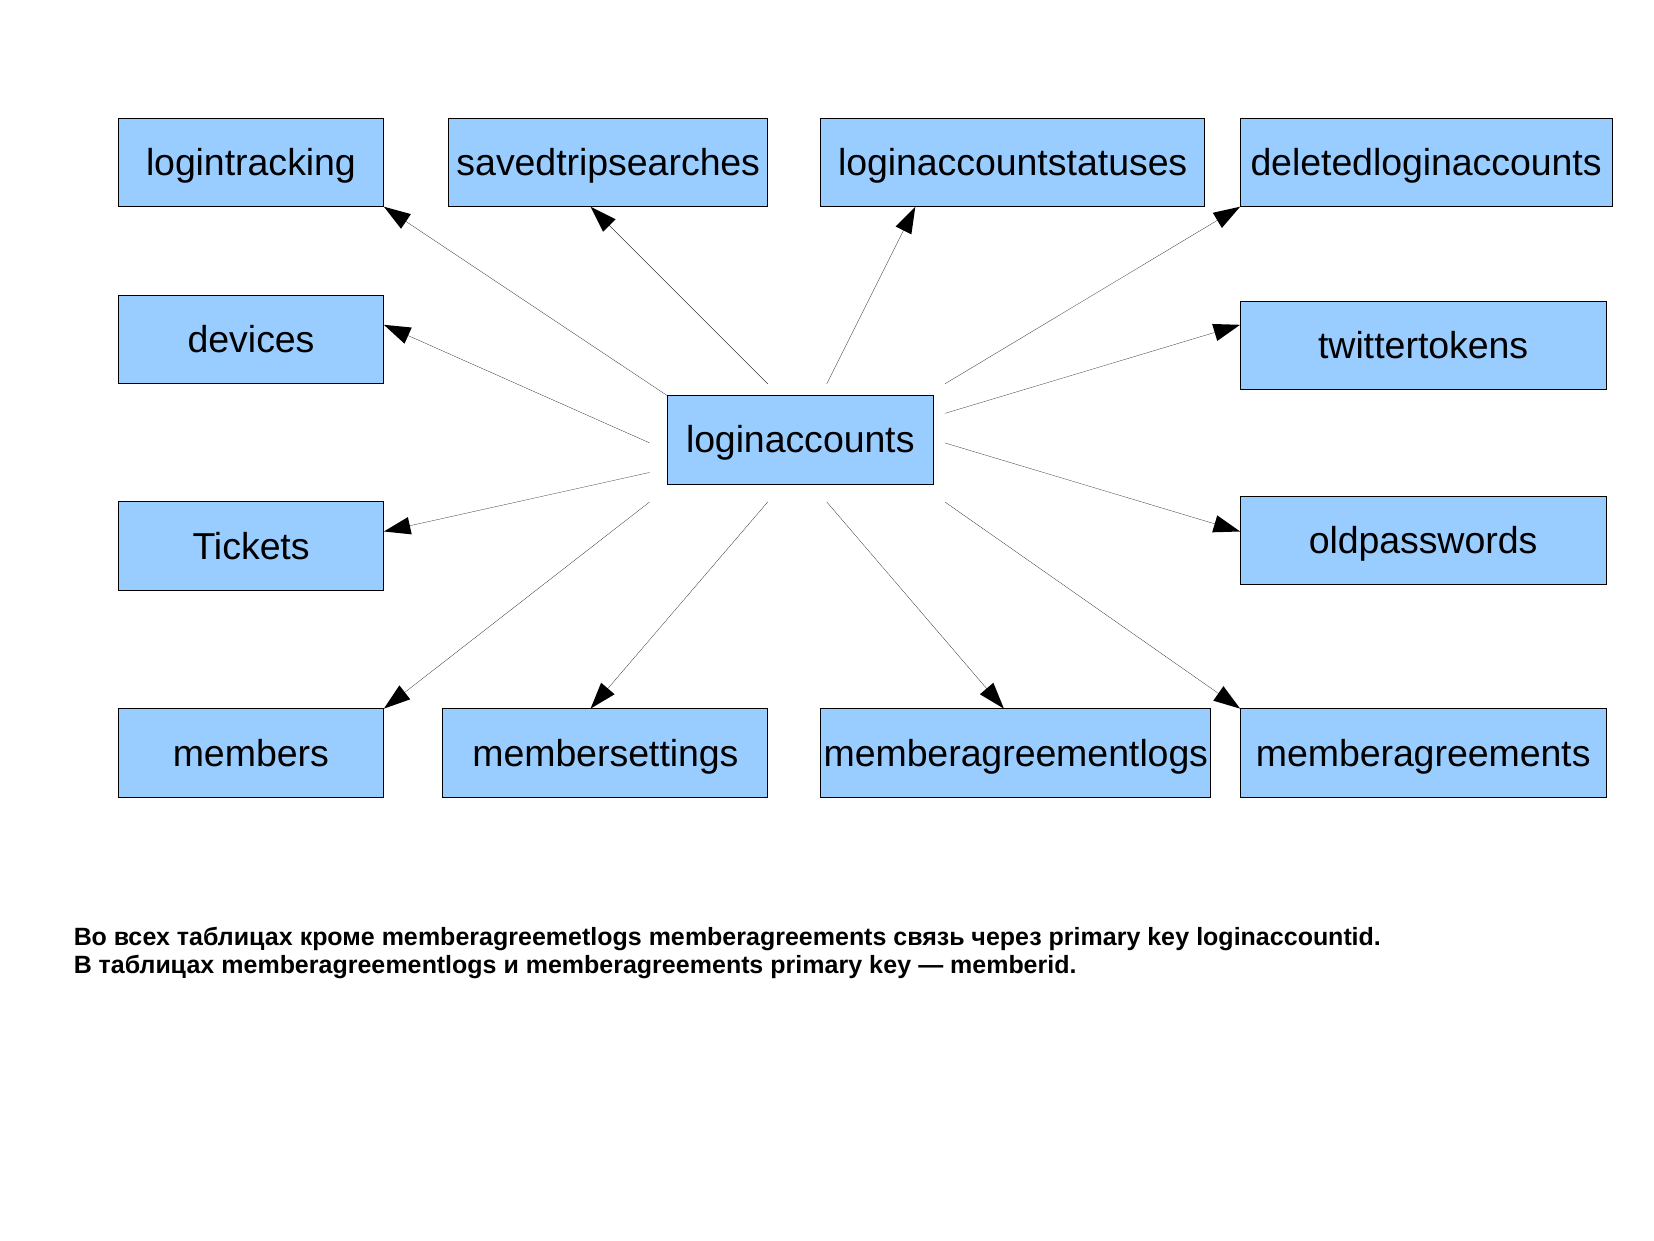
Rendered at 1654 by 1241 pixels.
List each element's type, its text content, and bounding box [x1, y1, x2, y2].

text_box twittertokens [1240, 301, 1607, 390]
text_box Во всех таблицах кроме memberagreemetlogs memberagreements связь через primary key loginaccountid. В таблицах memberagreementlogs и memberagreements primary key — memberid. [59, 915, 1595, 988]
text_box Tickets [118, 501, 384, 591]
text_box savedtripsearches [448, 118, 768, 207]
text_box deletedloginaccounts [1240, 118, 1613, 207]
text_box memberagreementlogs [820, 708, 1211, 798]
text_box loginaccounts [667, 395, 934, 485]
text_box devices [118, 295, 384, 384]
text_box oldpasswords [1240, 496, 1607, 585]
text_box logintracking [118, 118, 384, 207]
text_box members [118, 708, 384, 798]
text_box membersettings [442, 708, 768, 798]
text_box loginaccountstatuses [820, 118, 1205, 207]
text_box memberagreements [1240, 708, 1607, 798]
